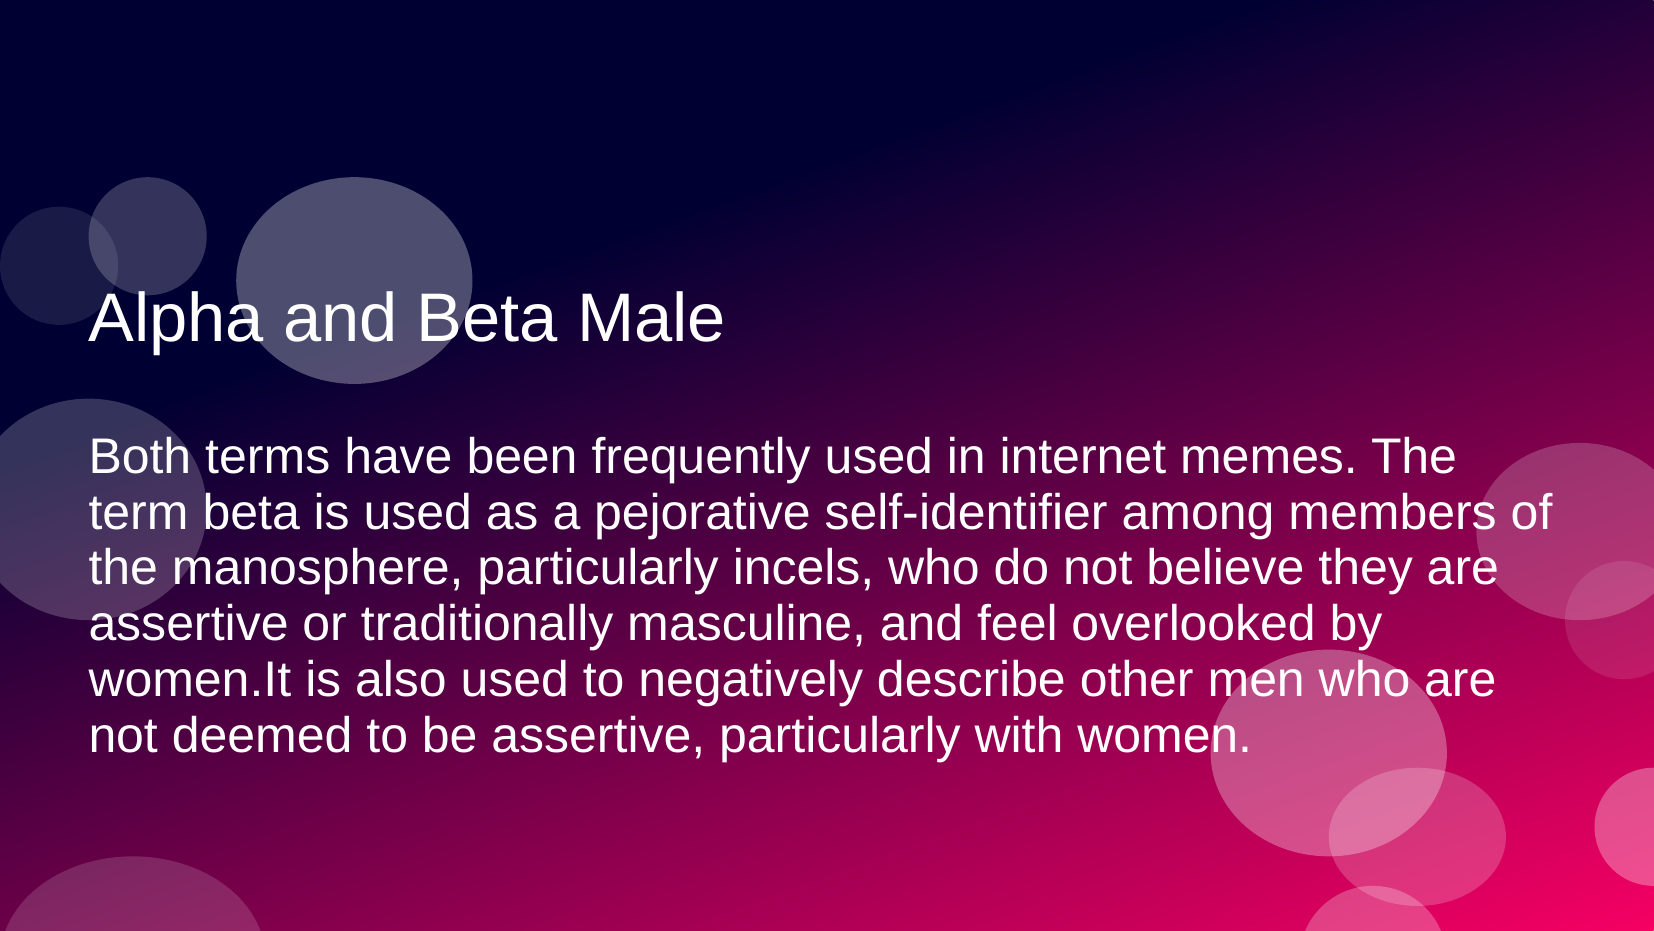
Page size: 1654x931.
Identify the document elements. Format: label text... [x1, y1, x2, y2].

list Both terms have been frequently used in internet memes. The term beta is used as a pejorative self-identifier among members of the manosphere, particularly incels, who do not believe they are assertive or traditionally masculine, and feel overlooked by women.It is also used to negatively describe other men who are not deemed to be assertive, particularly with women. [88, 428, 1565, 783]
title Alpha and Beta Male [88, 236, 1565, 399]
